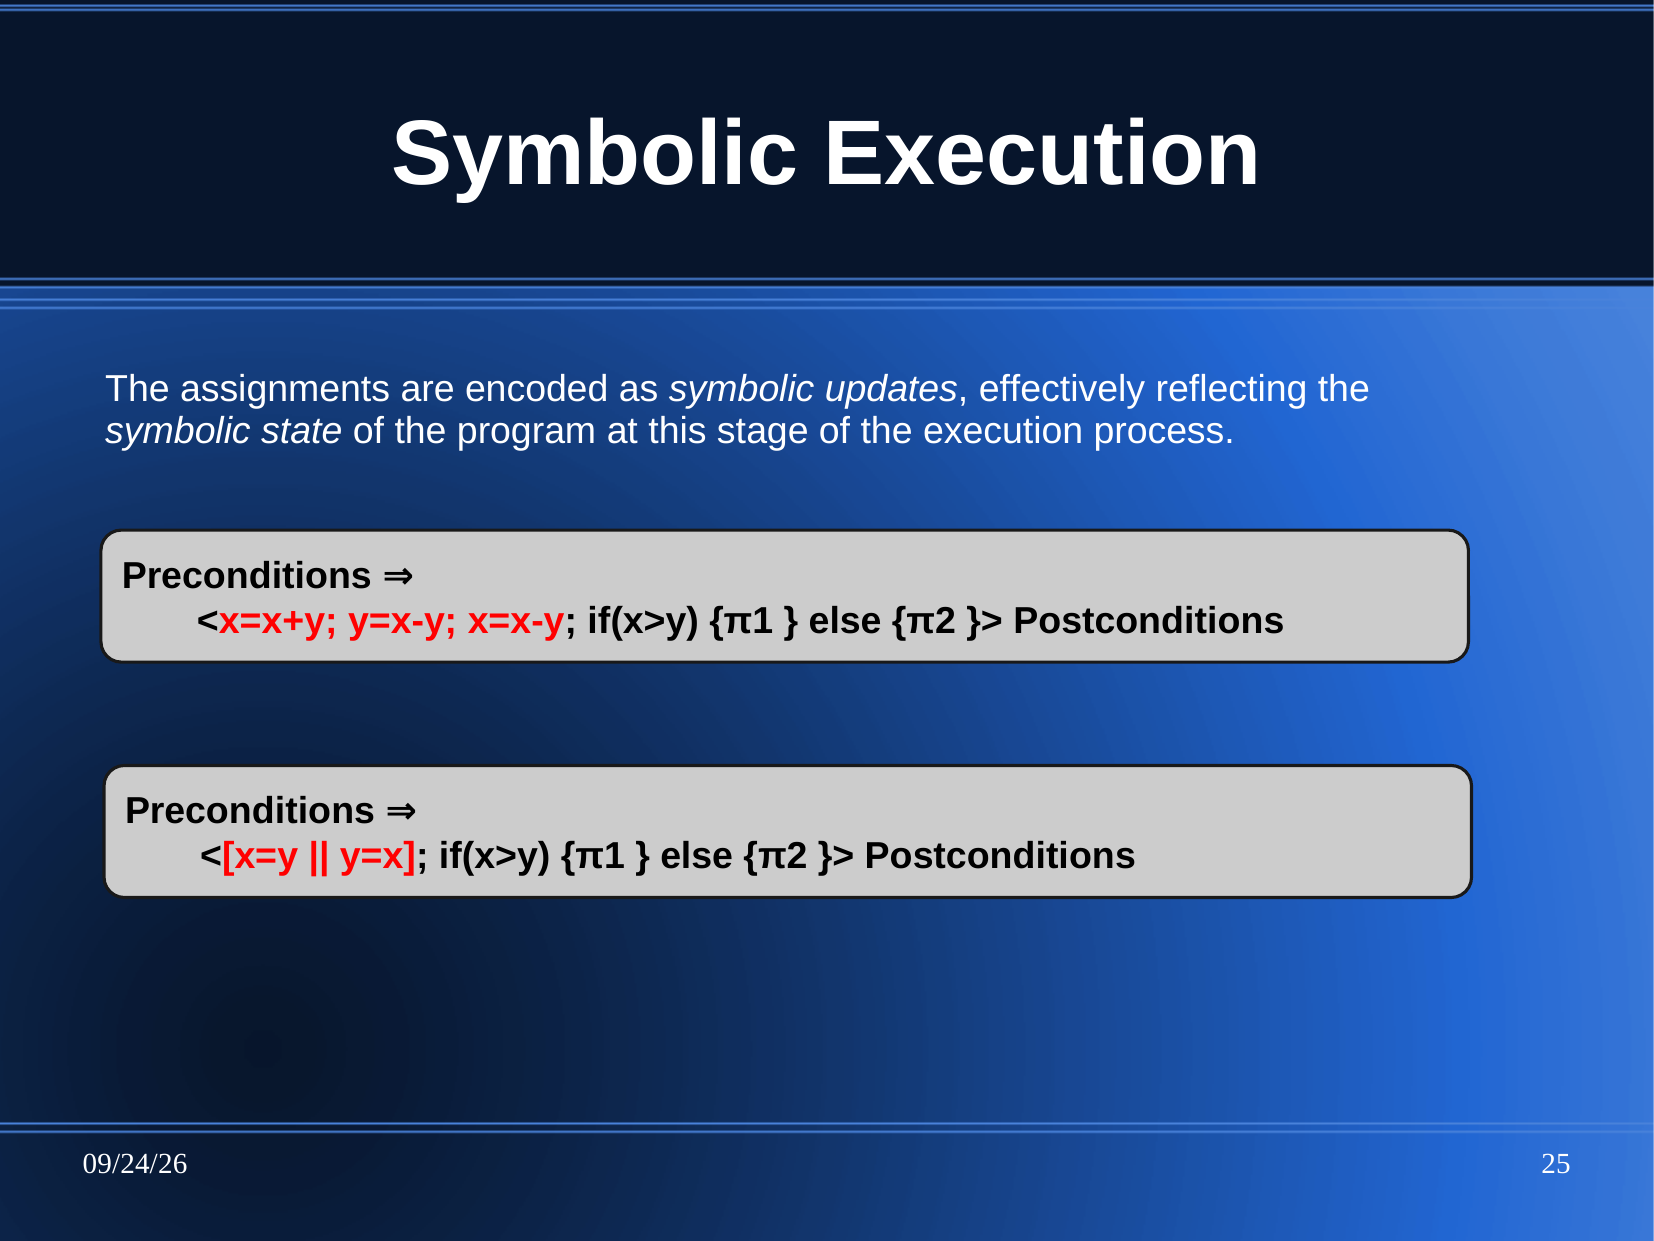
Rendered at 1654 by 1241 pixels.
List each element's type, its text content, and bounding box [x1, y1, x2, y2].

text_box Preconditions ⇒ <[x=y || y=x]; if(x>y) {π1 } else {π2 }> Postconditions [103, 765, 1472, 898]
text_box Preconditions ⇒ <x=x+y; y=x-y; x=x-y; if(x>y) {π1 } else {π2 }> Postconditions [100, 530, 1469, 663]
picture [0, 0, 1654, 1241]
title Symbolic Execution [82, 49, 1571, 257]
text_box The assignments are encoded as symbolic updates, effectively reflecting the symbolic state of the program at this stage of the execution process. [90, 360, 1426, 459]
